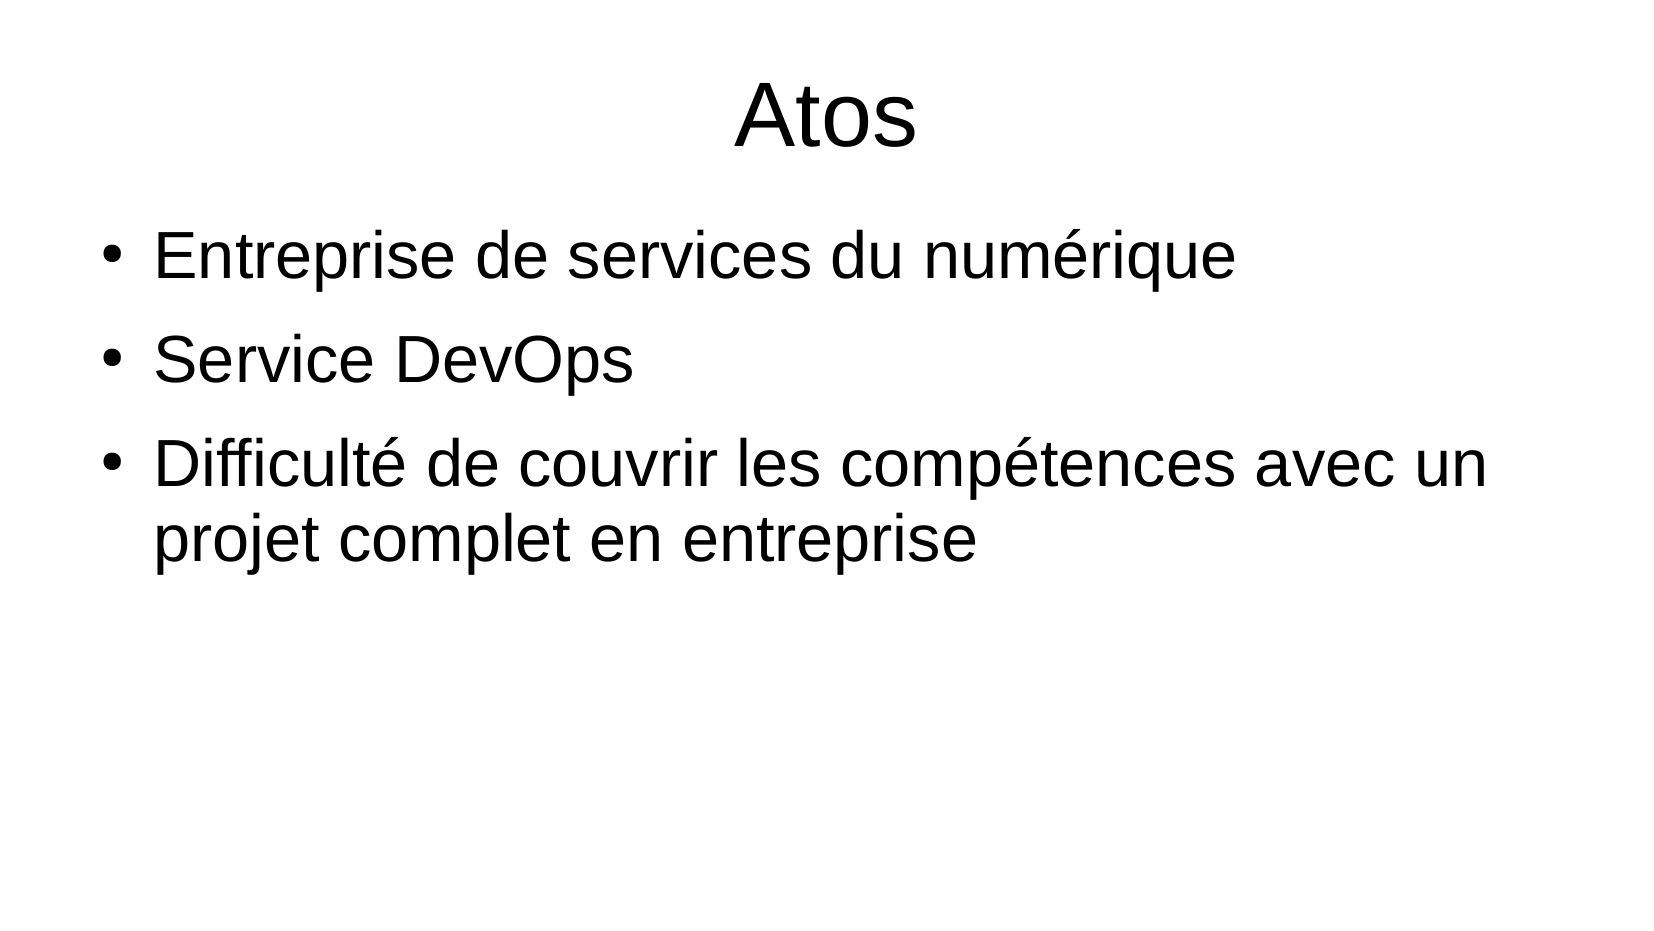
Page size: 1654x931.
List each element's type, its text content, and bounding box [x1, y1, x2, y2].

list Entreprise de services du numérique Service DevOps Difficulté de couvrir les compétences avec un projet complet en entreprise [82, 217, 1571, 758]
title Atos [82, 37, 1571, 193]
